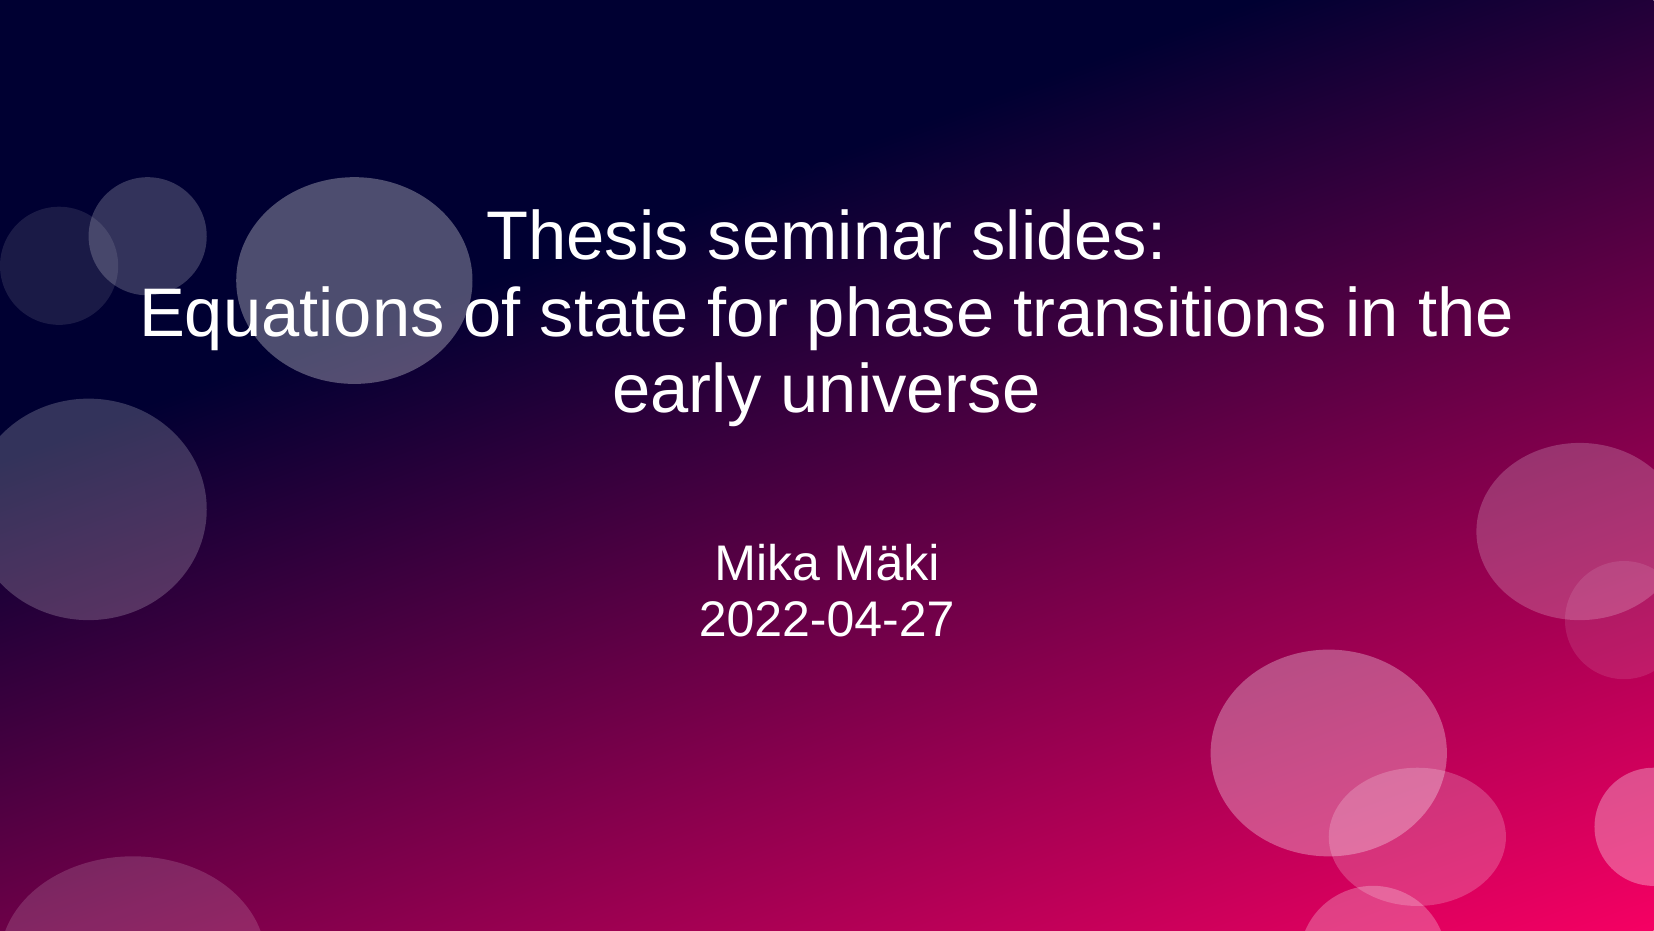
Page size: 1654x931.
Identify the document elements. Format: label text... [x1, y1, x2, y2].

title Thesis seminar slides: Equations of state for phase transitions in the early universe [82, 196, 1571, 425]
subtitle Mika Mäki 2022-04-27 [82, 425, 1571, 758]
